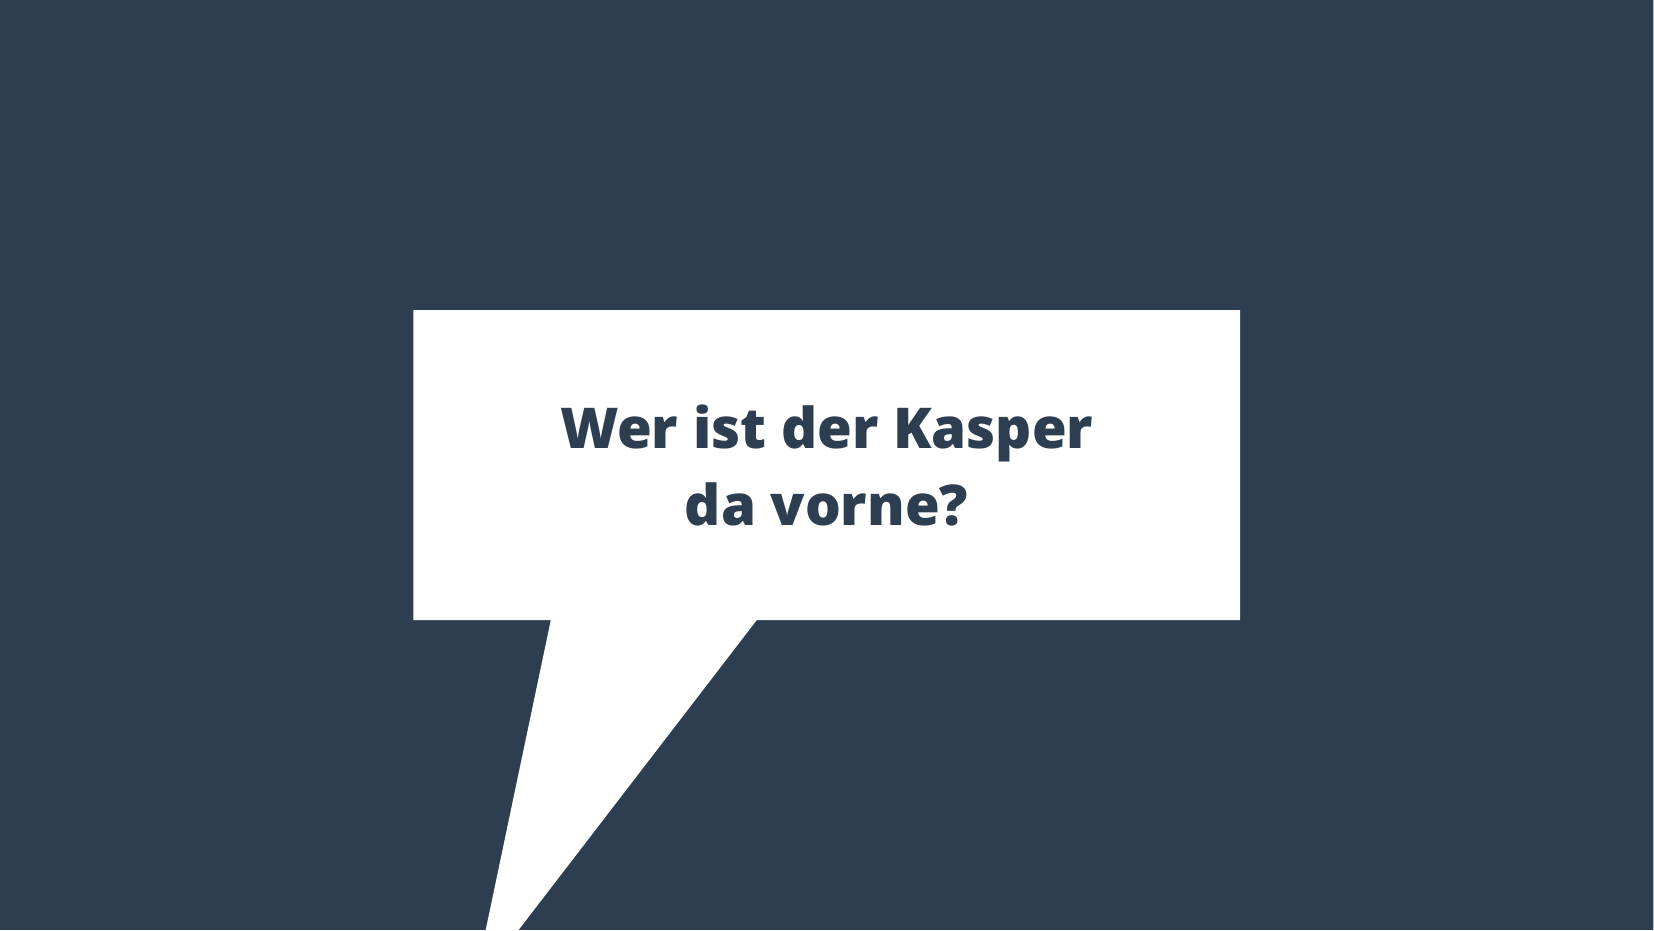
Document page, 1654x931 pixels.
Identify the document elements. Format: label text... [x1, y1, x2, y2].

title Wer ist der Kasper da vorne? [442, 332, 1211, 598]
